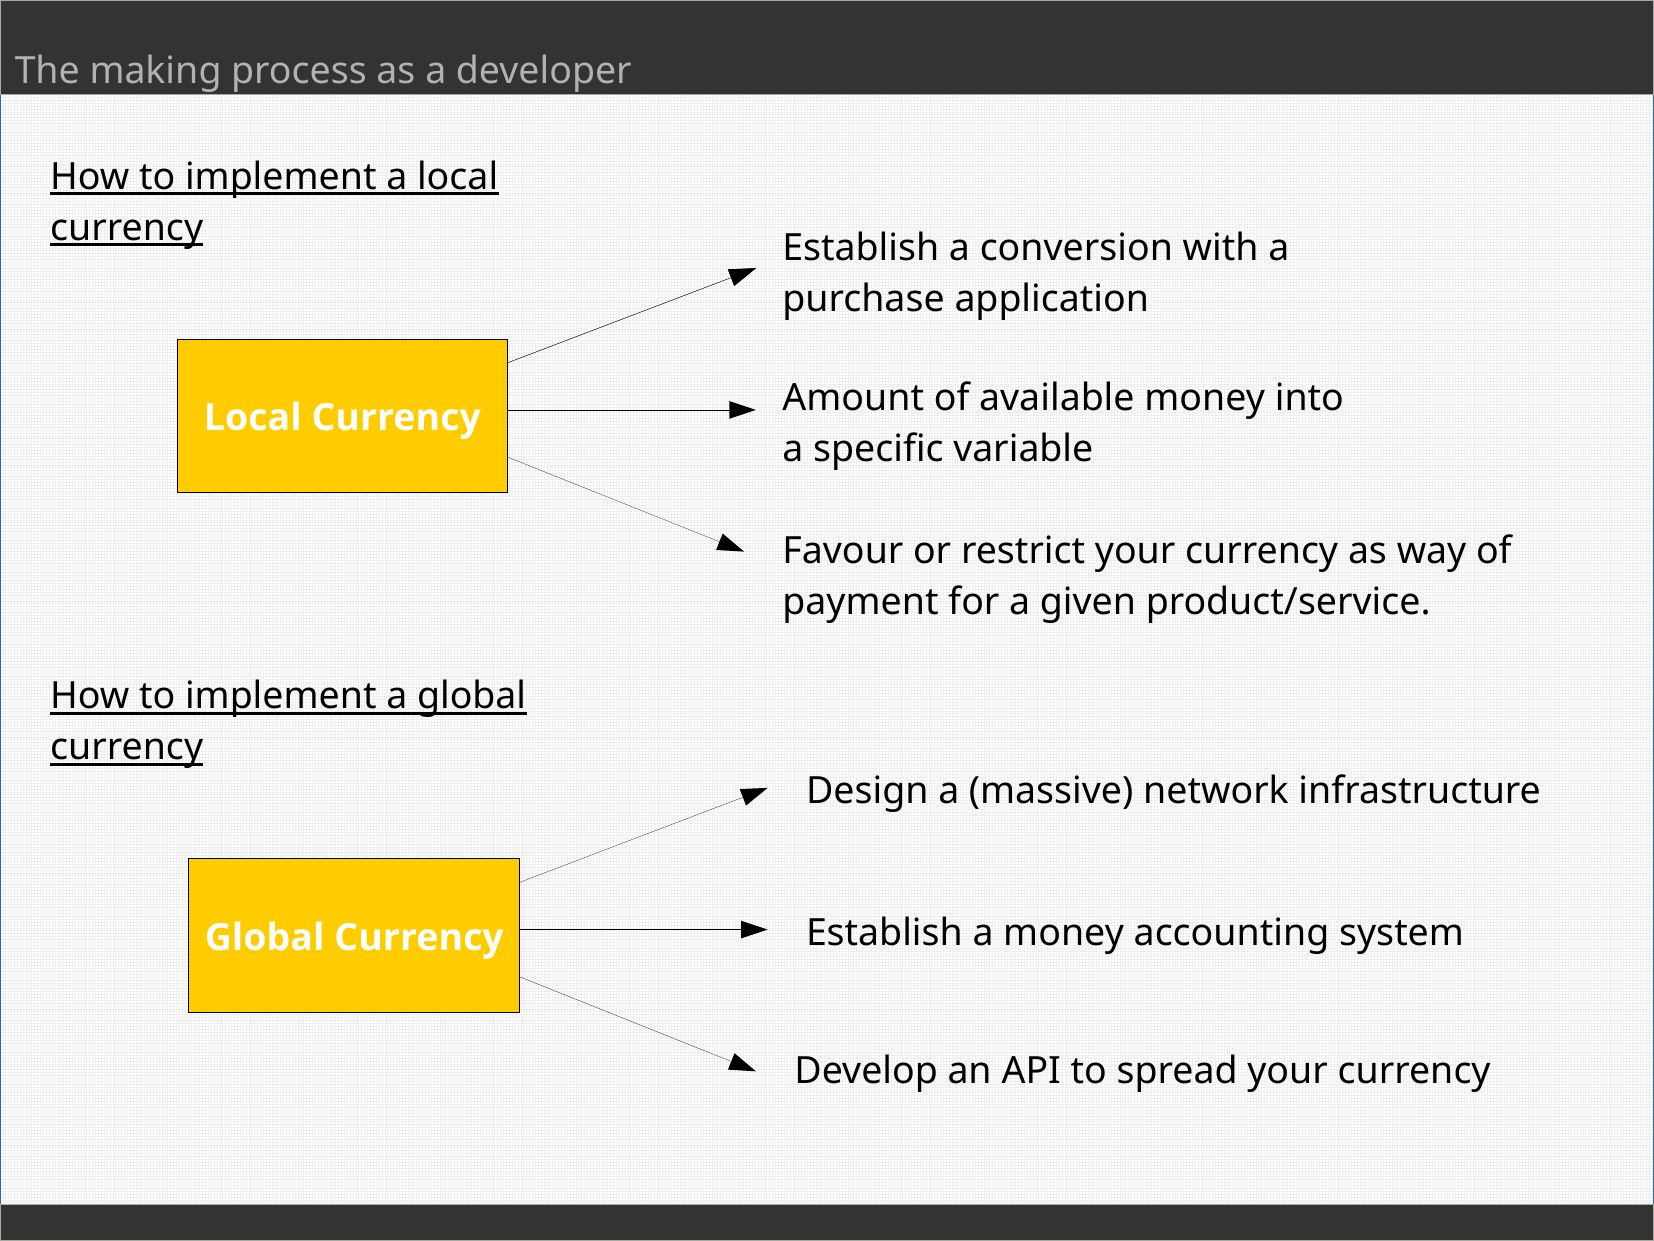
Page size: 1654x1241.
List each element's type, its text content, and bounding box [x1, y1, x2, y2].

text_box Local Currency [177, 339, 508, 493]
text_box [0, 0, 1654, 1241]
text_box Design a (massive) network infrastructure [791, 755, 1571, 815]
text_box Favour or restrict your currency as way of payment for a given product/service. [767, 516, 1560, 620]
text_box How to implement a global currency [35, 661, 697, 721]
text_box Develop an API to spread your currency [779, 1036, 1595, 1095]
text_box Global Currency [188, 858, 520, 1013]
text_box Establish a money accounting system [791, 897, 1512, 957]
text_box Amount of available money into a specific variable [767, 362, 1382, 466]
text_box Establish a conversion with a purchase application [767, 212, 1382, 316]
text_box How to implement a local currency [35, 141, 662, 201]
text_box The making process as a developer [0, 35, 650, 95]
